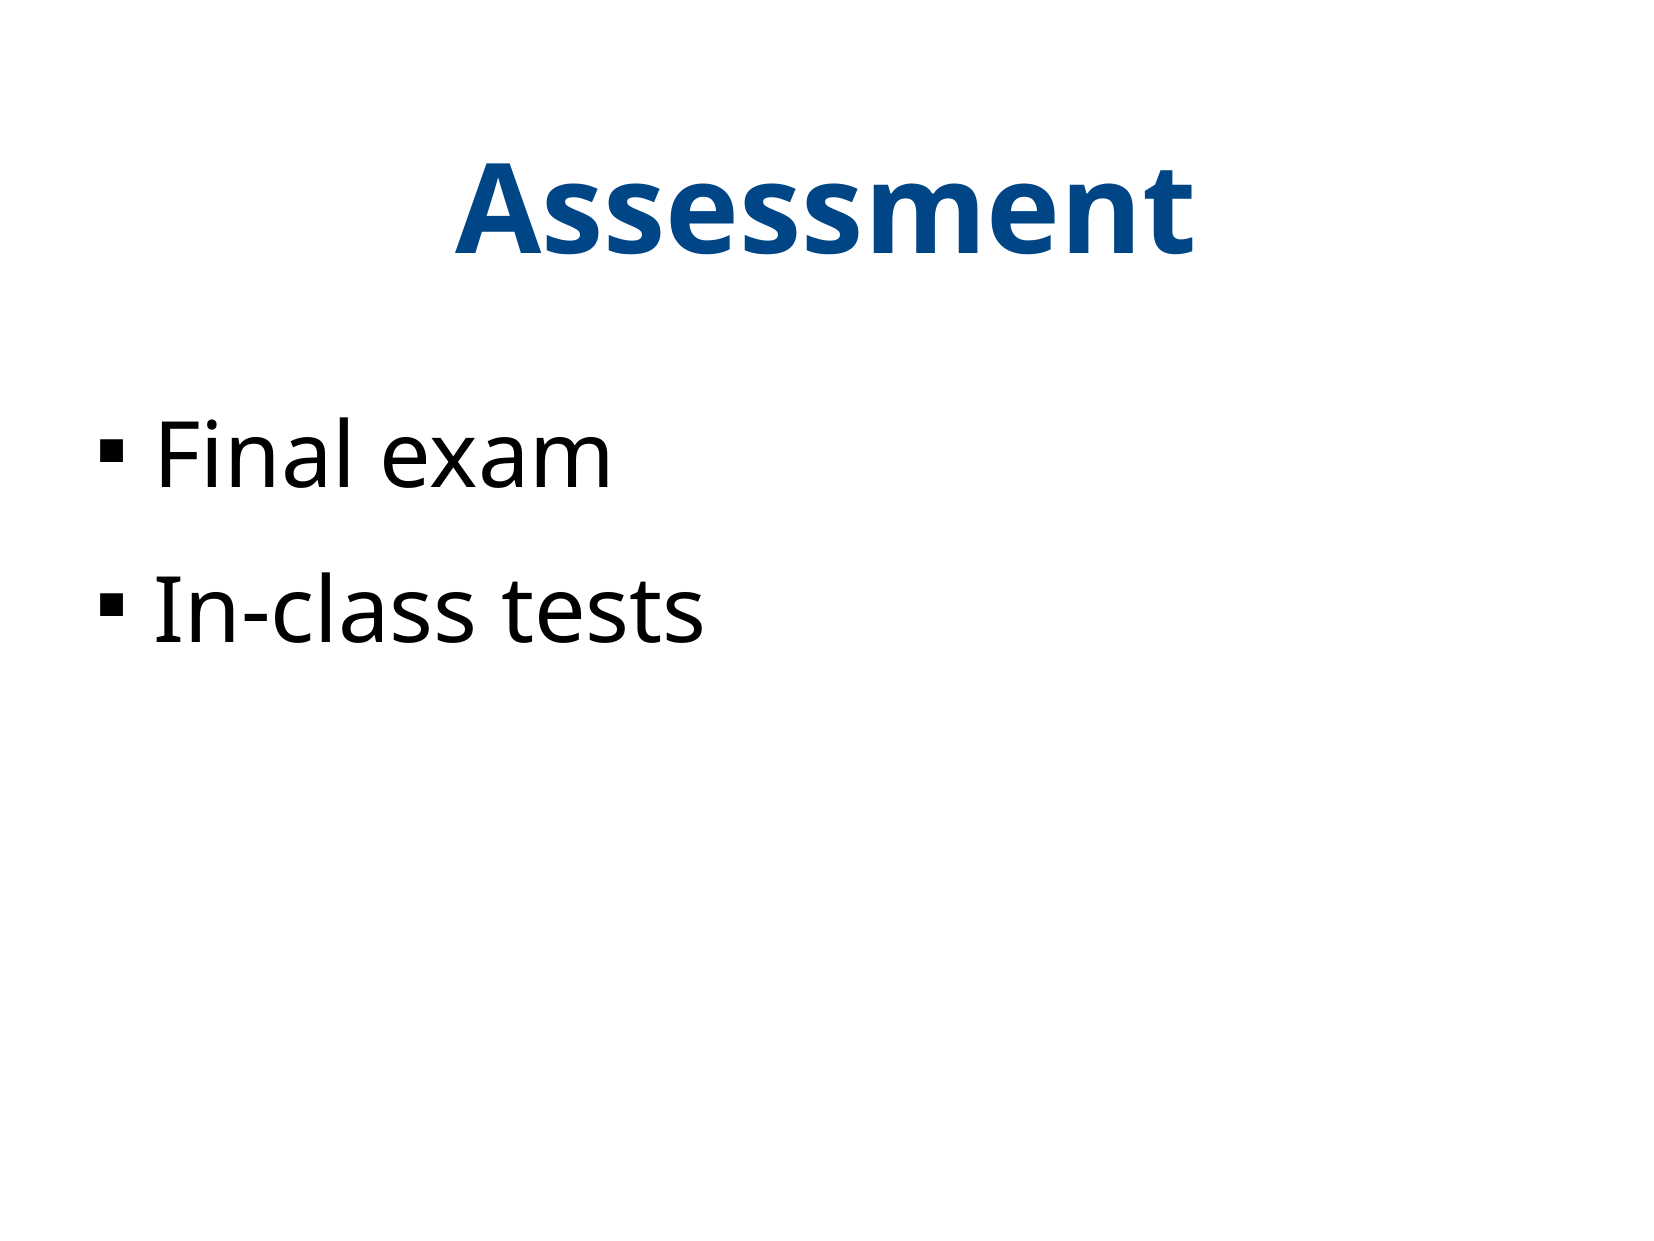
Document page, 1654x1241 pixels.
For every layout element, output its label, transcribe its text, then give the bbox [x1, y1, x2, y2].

list Final exam In-class tests [82, 389, 1538, 1110]
title Assessment [82, 49, 1571, 360]
